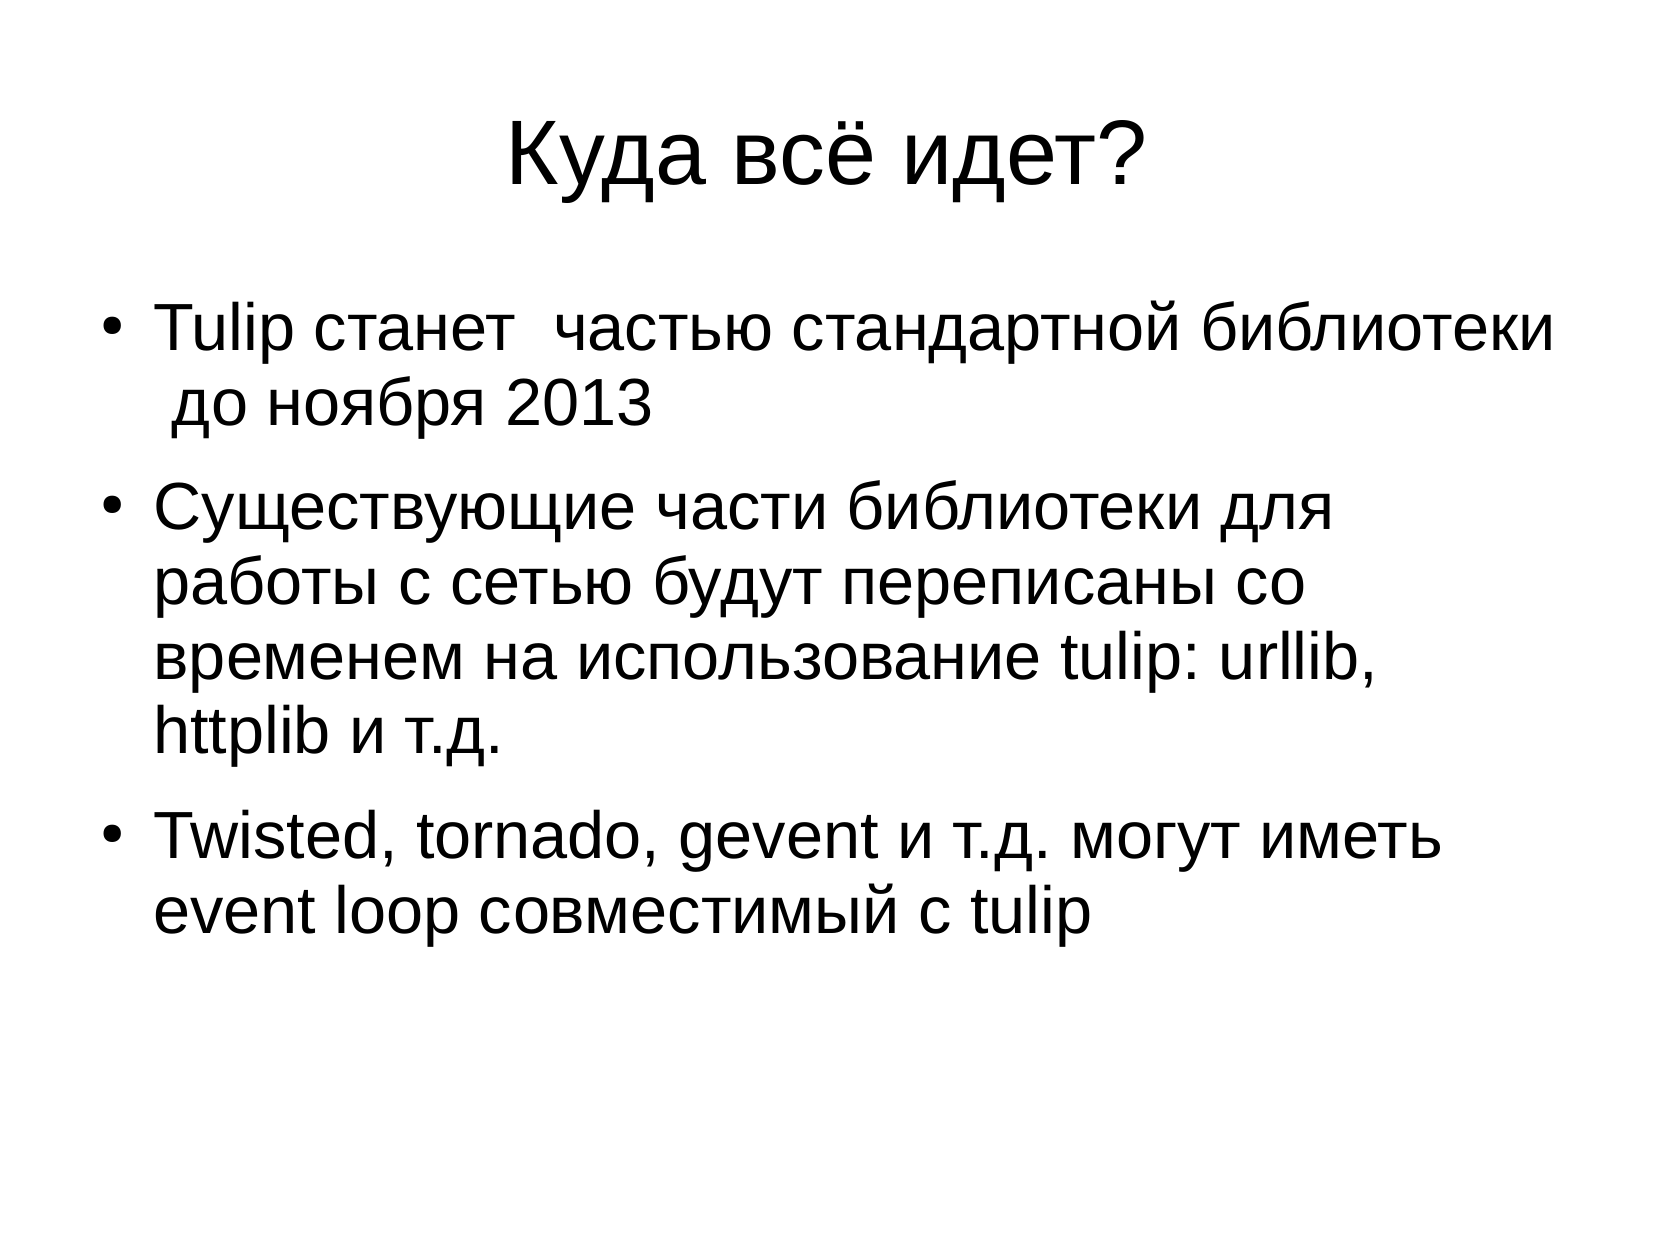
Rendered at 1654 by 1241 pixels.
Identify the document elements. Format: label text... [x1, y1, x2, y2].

list Tulip станет частью стандартной библиотеки до ноября 2013 Существующие части библиотеки для работы с сетью будут переписаны со временем на использование tulip: urllib, httplib и т.д. Twisted, tornado, gevent и т.д. могут иметь event loop совместимый с tulip [82, 290, 1571, 1010]
title Куда всё идет? [82, 49, 1571, 257]
